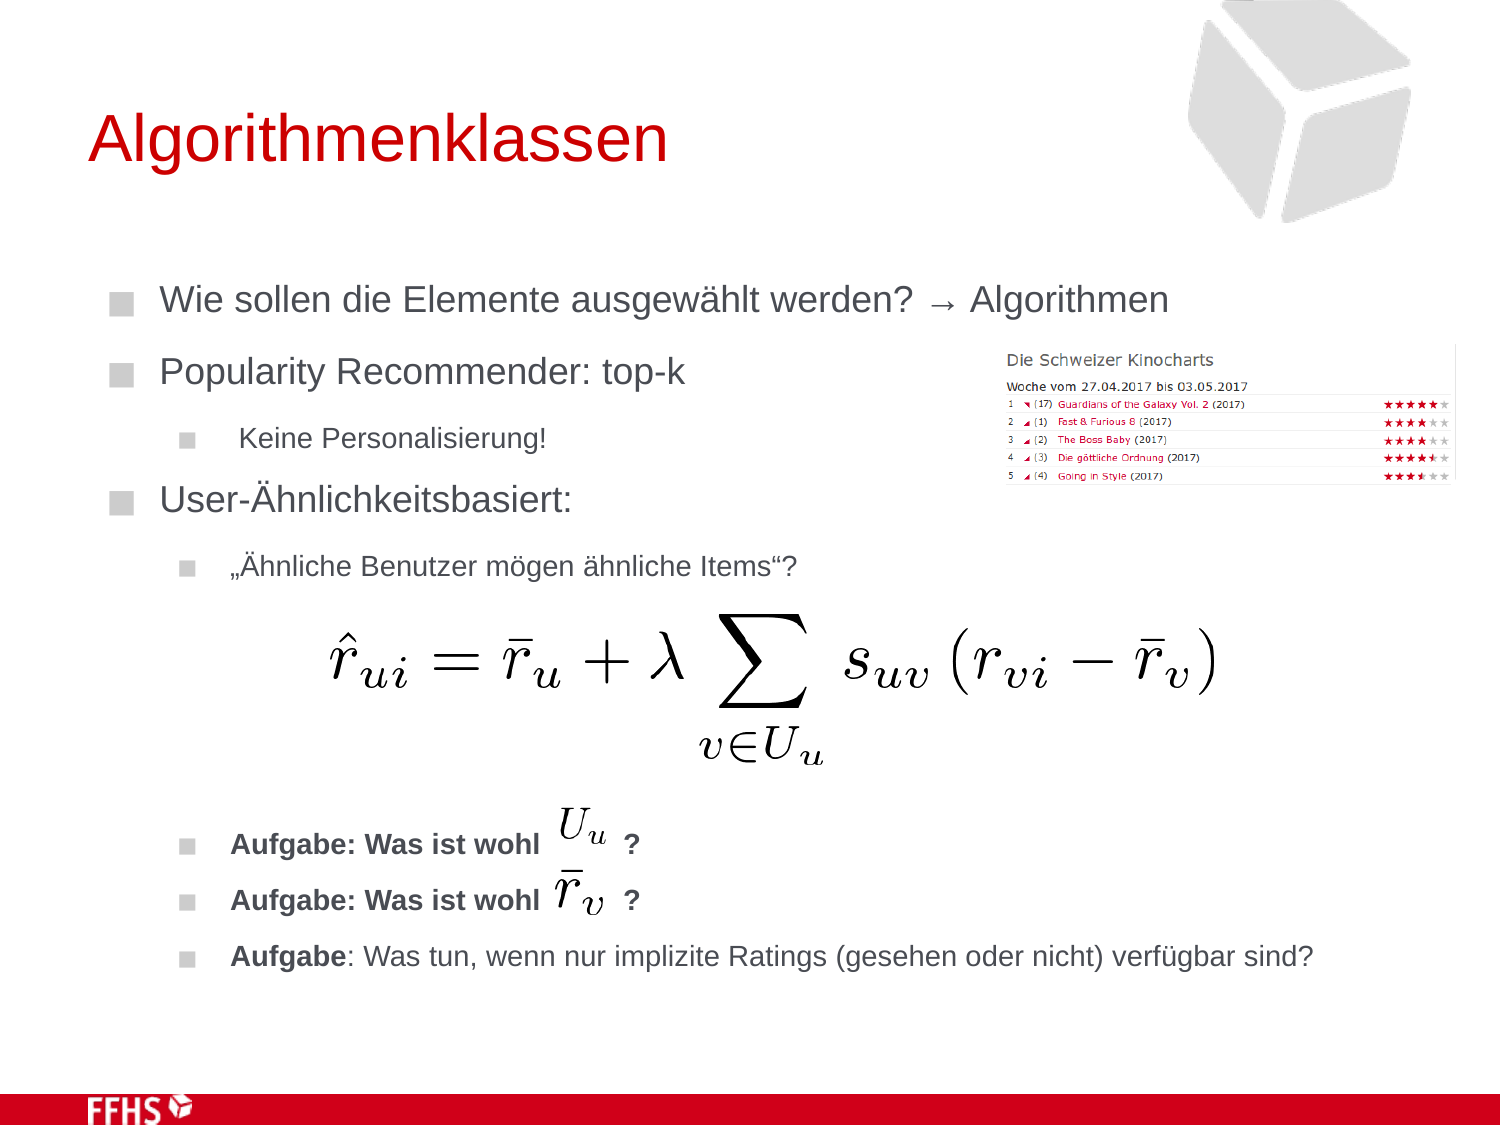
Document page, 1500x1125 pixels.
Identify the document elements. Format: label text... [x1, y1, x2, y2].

title Algorithmenklassen [88, 56, 1176, 220]
picture [555, 869, 603, 916]
picture [1005, 344, 1456, 486]
picture [1188, 0, 1411, 223]
list Wie sollen die Elemente ausgewählt werden? → Algorithmen Popularity Recommender: top-k Keine Personalisierung! User-Ähnlichkeitsbasiert: „Ähnliche Benutzer mögen ähnliche Items“? Aufgabe: Was ist wohl ? Aufgabe: Was ist wohl ? Aufgabe: Was tun, wenn nur implizite Ratings (gesehen oder nicht) verfügbar sind? [88, 278, 1412, 1000]
picture [330, 614, 1214, 766]
picture [0, 1094, 1500, 1125]
picture [560, 807, 606, 844]
